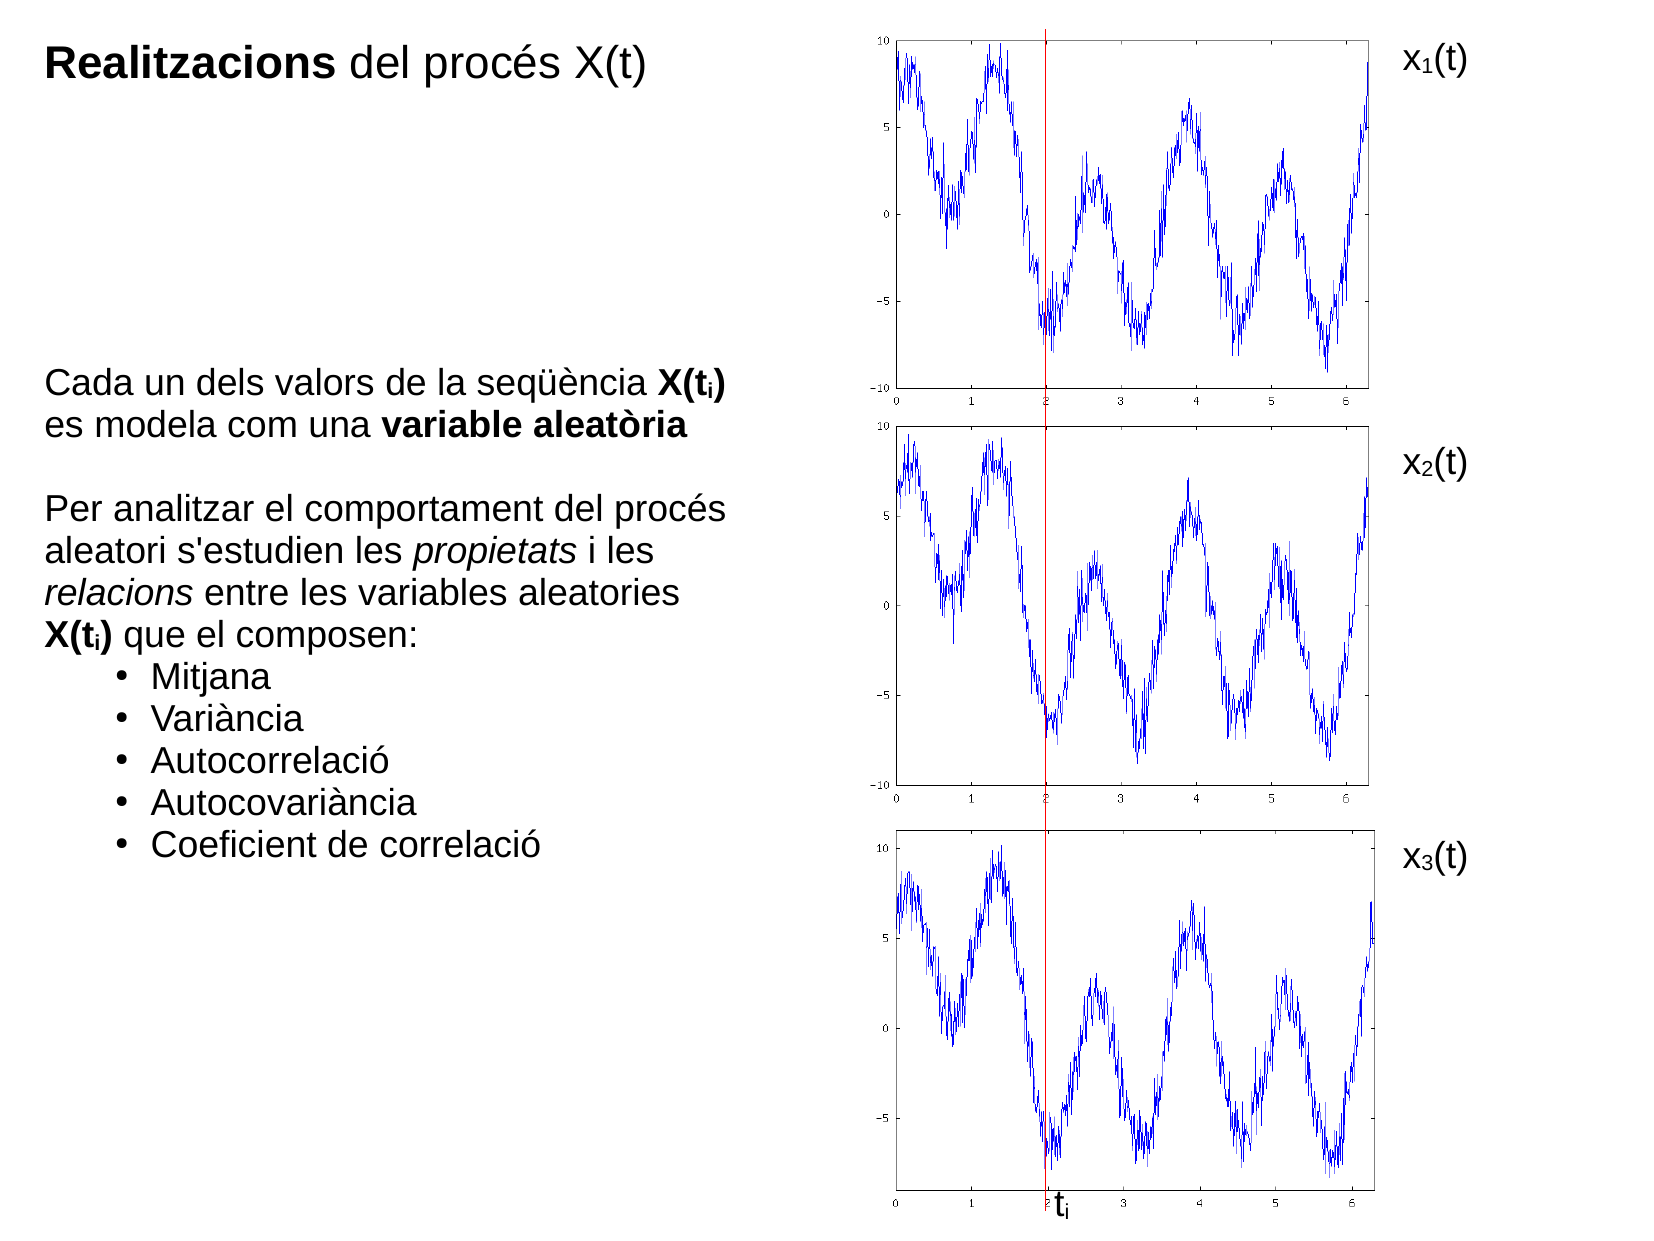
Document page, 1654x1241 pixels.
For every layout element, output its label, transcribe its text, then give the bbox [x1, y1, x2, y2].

text_box x3(t) [1387, 826, 1654, 896]
picture [856, 97, 1045, 813]
text_box Cada un dels valors de la seqüència X(ti) es modela com una variable aleatòria Per analitzar el comportament del procés aleatori s'estudien les propietats i les relacions entre les variables aleatories X(ti) que el composen: Mitjana Variància Autocorrelació Autocovariància Coeficient de correlació [29, 354, 768, 902]
text_box x2(t) [1387, 432, 1654, 502]
text_box Realitzacions del procés X(t) [29, 29, 1045, 97]
picture [1046, 97, 1388, 813]
text_box ti [1039, 1175, 1158, 1241]
text_box Realitzacions del procés X(t) [1046, 29, 1387, 97]
picture [1046, 817, 1394, 1217]
text_box x1(t) [1387, 29, 1654, 99]
picture [862, 817, 1045, 1217]
